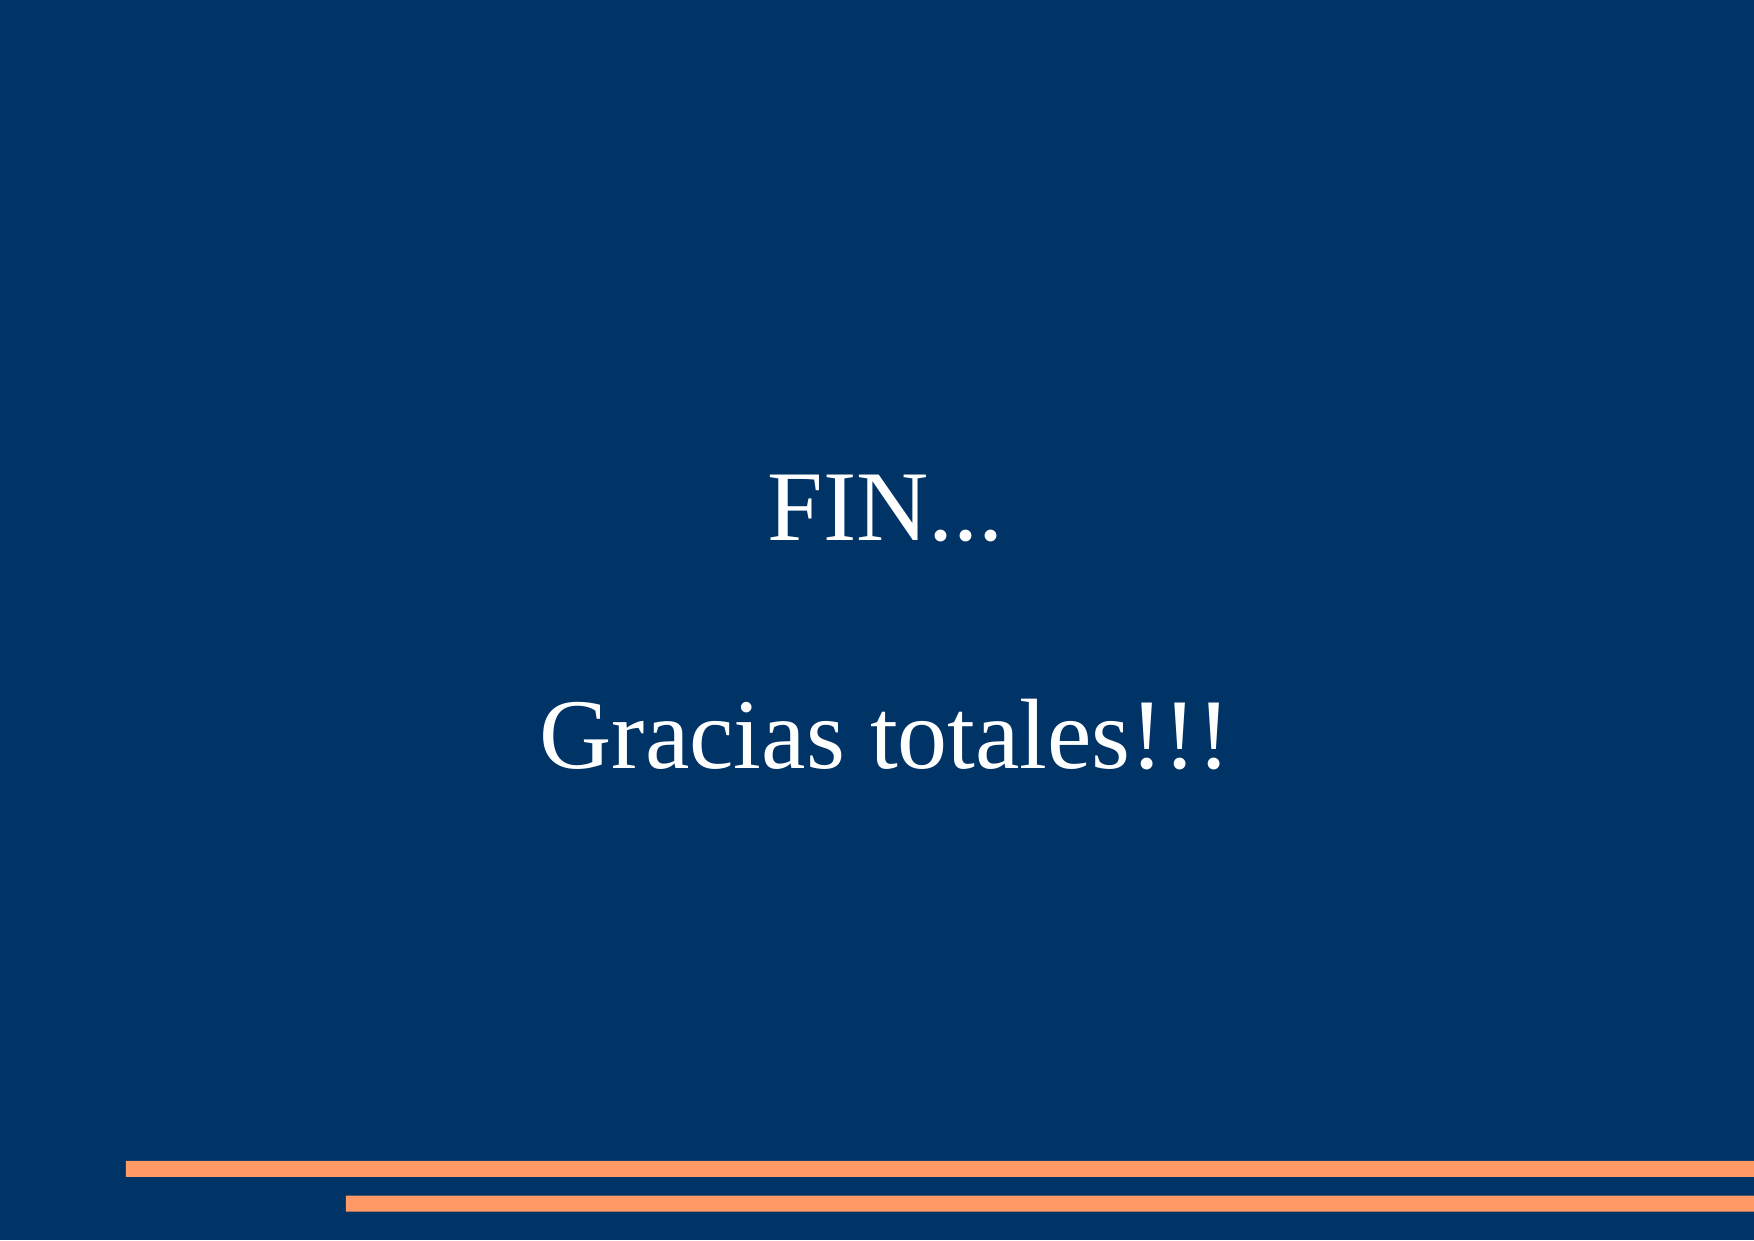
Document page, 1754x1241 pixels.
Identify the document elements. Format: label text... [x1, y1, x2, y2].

text_box FIN... Gracias totales!!! [413, 449, 1359, 792]
